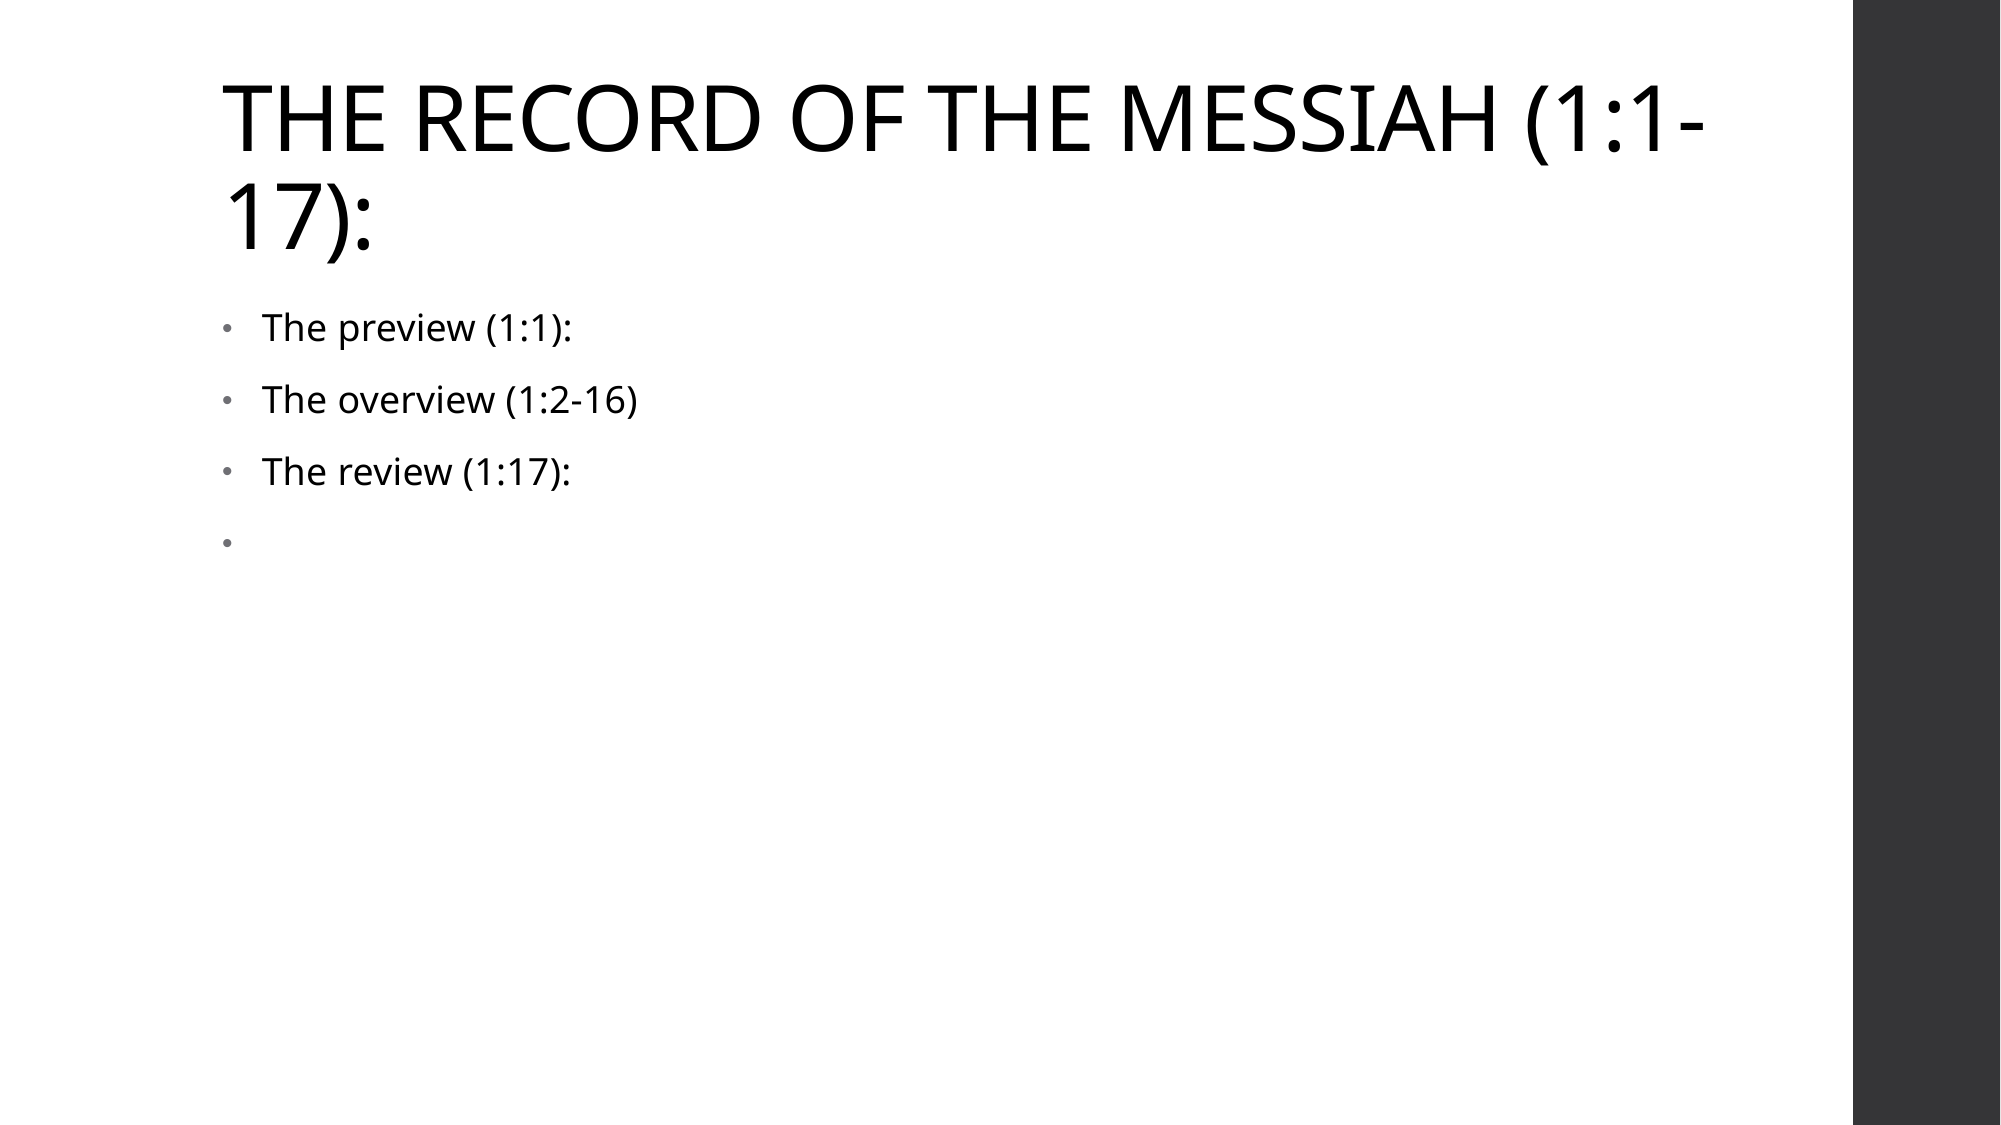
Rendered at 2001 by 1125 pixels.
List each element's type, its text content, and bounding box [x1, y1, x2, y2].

list The preview (1:1): The overview (1:2-16) The review (1:17): [206, 299, 1617, 1014]
title THE RECORD OF THE MESSIAH (1:1-17): [206, 60, 1797, 278]
